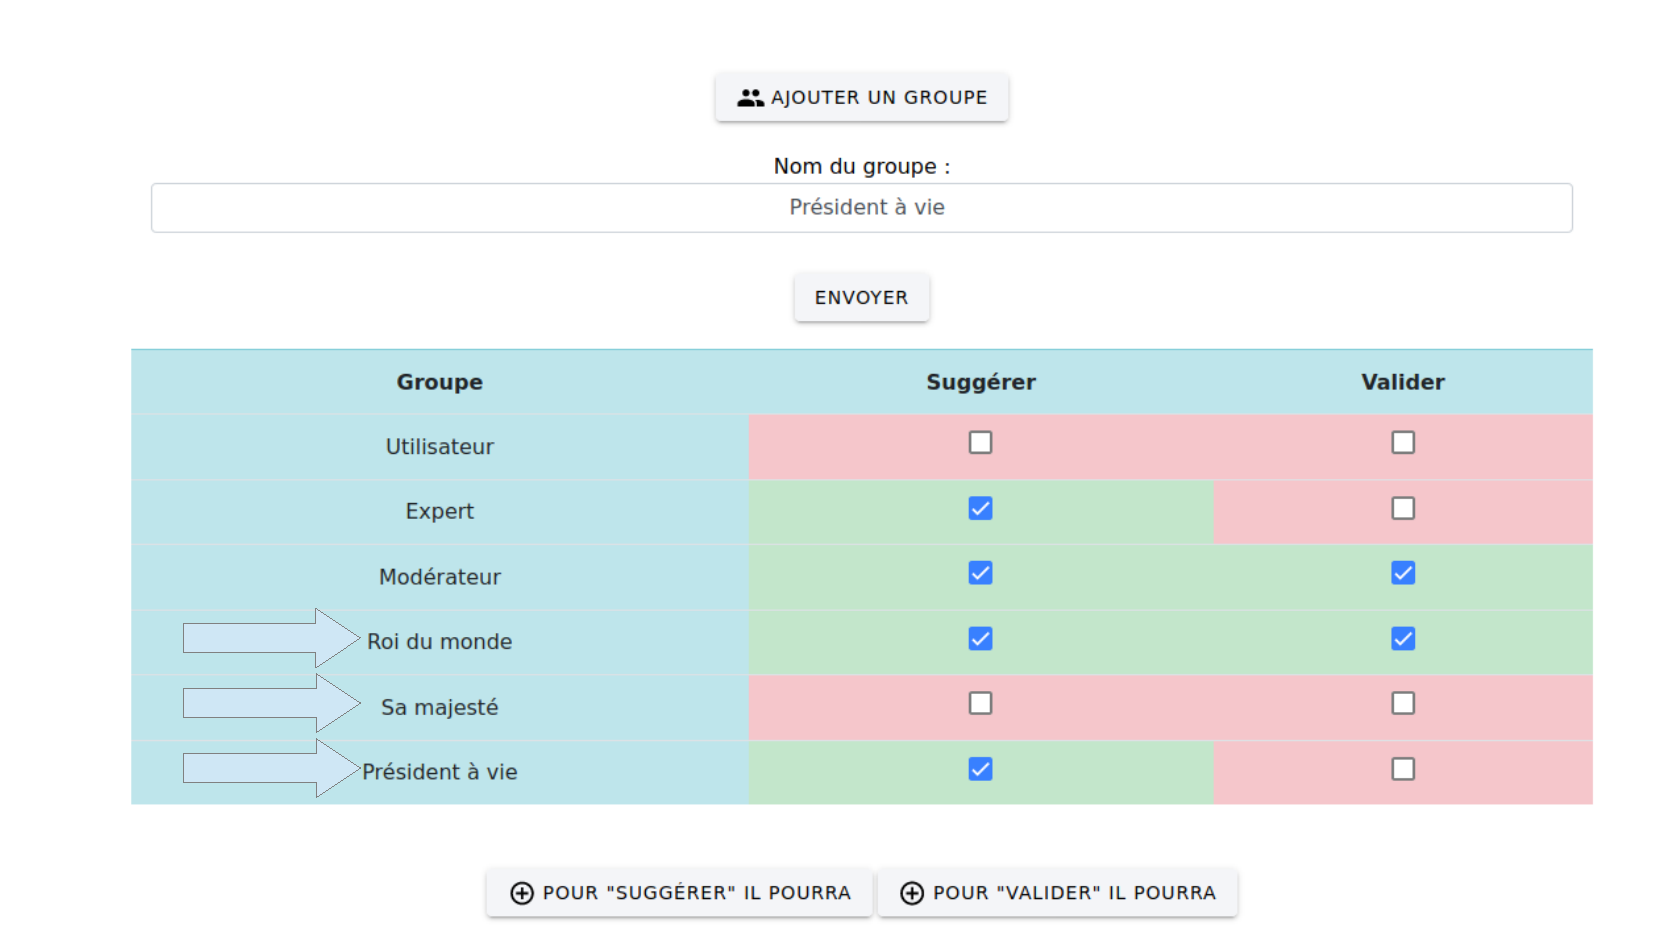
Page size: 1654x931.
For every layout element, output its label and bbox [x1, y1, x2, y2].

picture [55, 0, 1601, 931]
text_box [183, 673, 361, 733]
text_box [183, 738, 361, 798]
text_box [183, 608, 361, 668]
